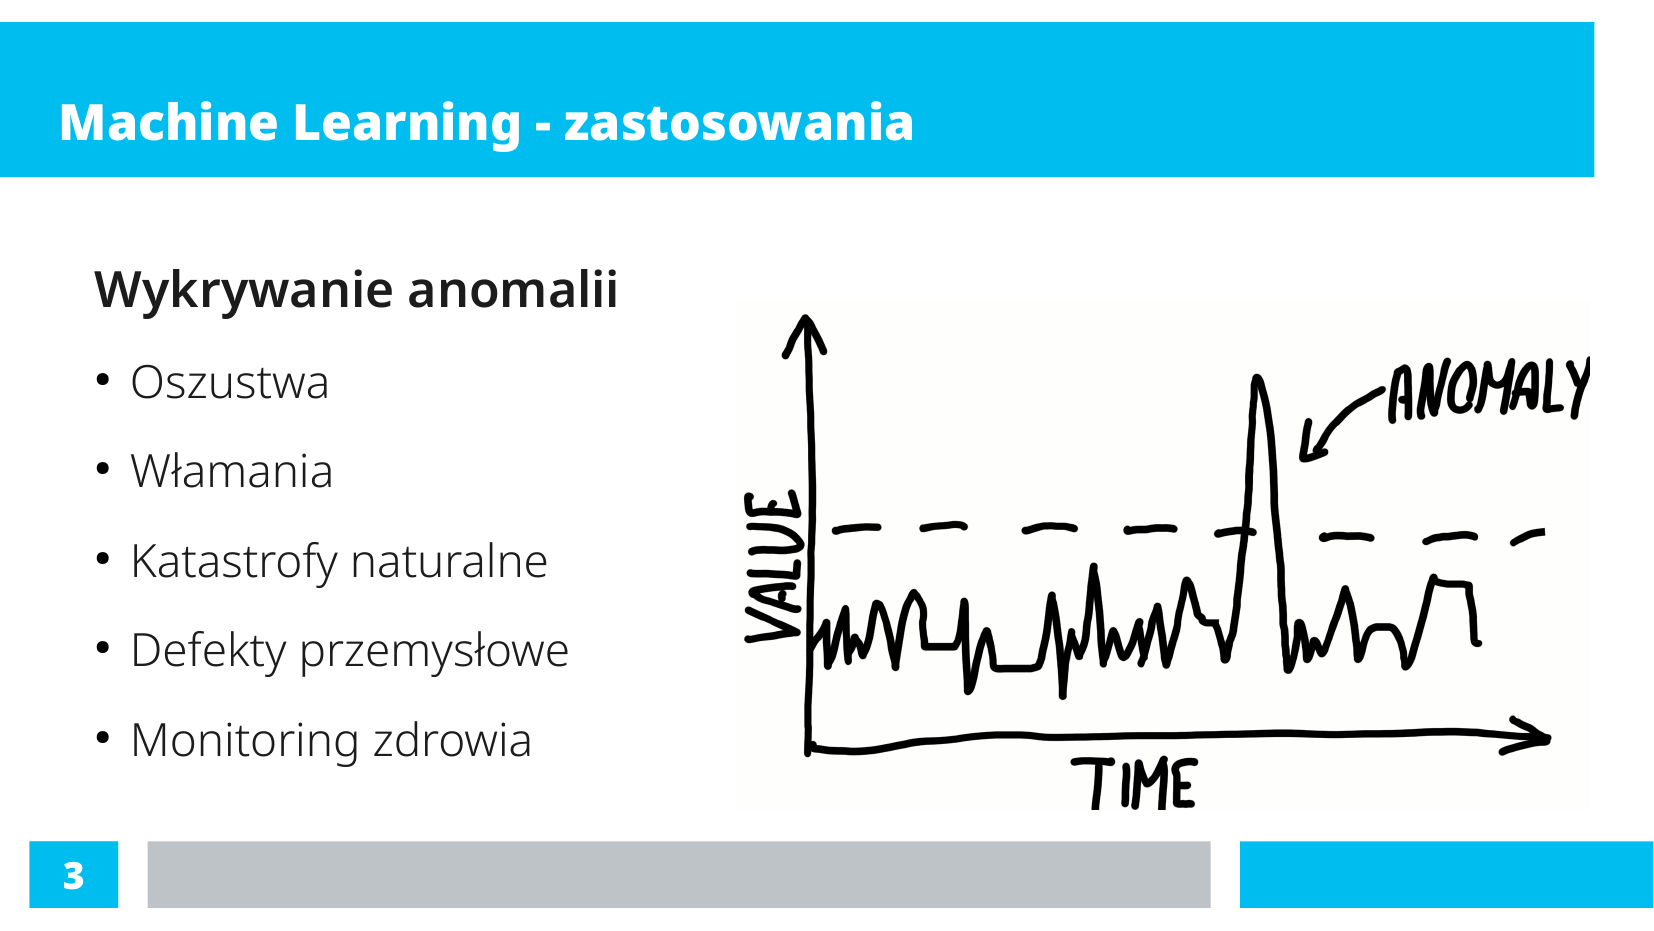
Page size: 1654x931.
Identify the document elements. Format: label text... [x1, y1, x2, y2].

list Wykrywanie anomalii Oszustwa Włamania Katastrofy naturalne Defekty przemysłowe Monitoring zdrowia [59, 243, 1565, 820]
picture [735, 300, 1591, 810]
title Machine Learning - zastosowania [59, 44, 1595, 156]
